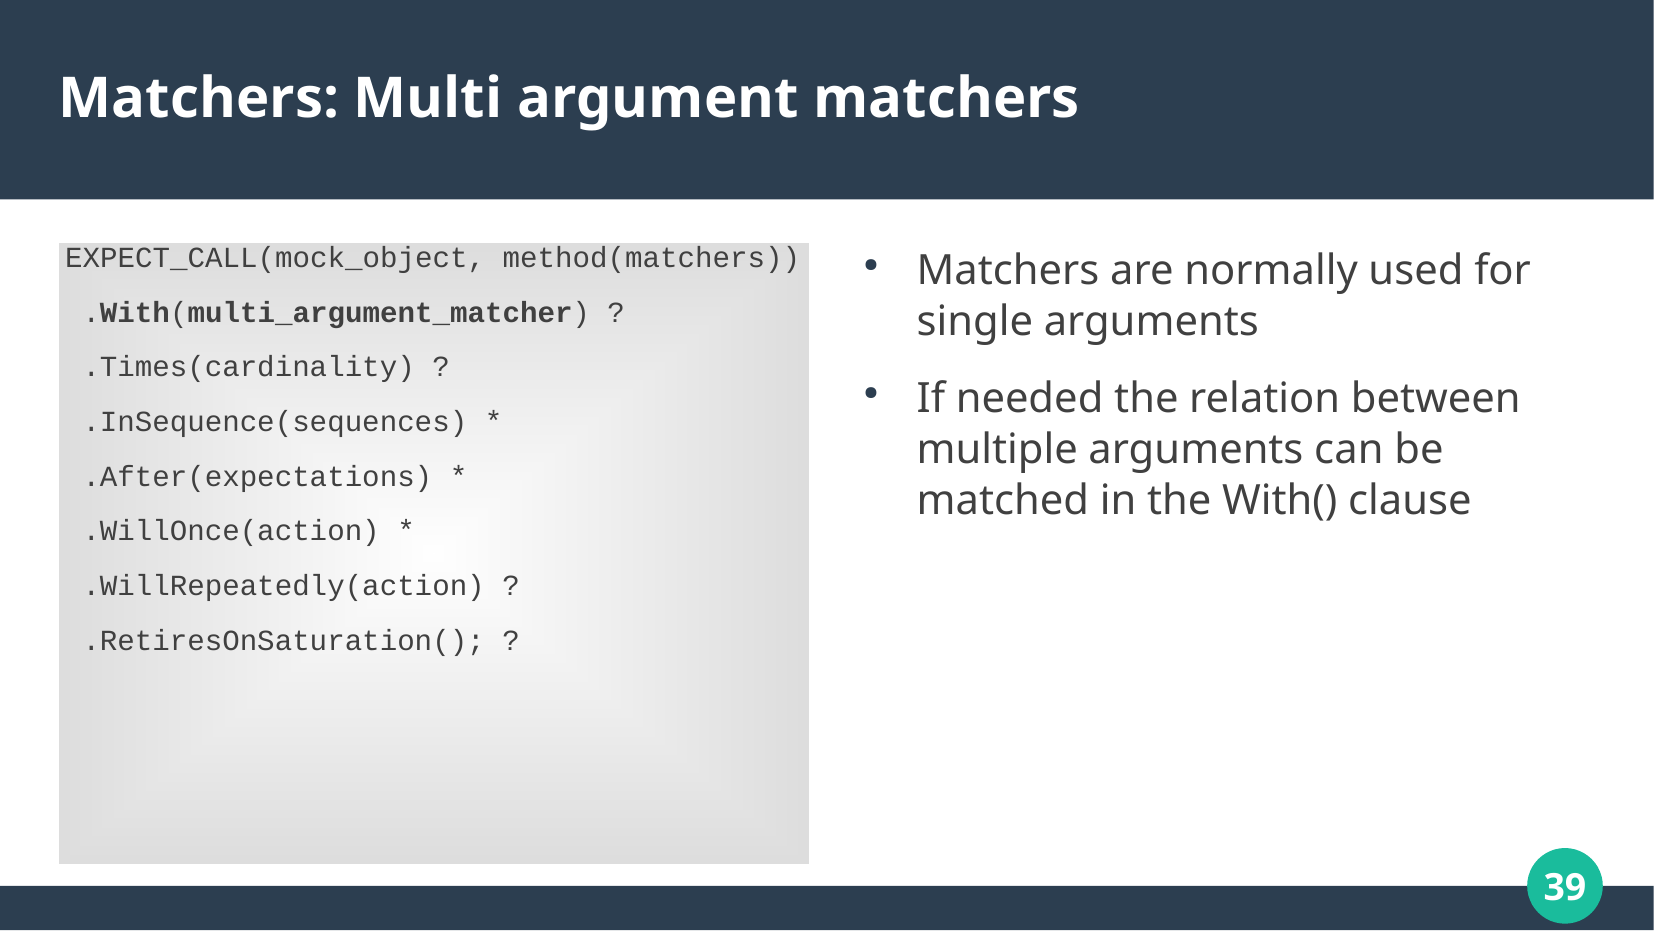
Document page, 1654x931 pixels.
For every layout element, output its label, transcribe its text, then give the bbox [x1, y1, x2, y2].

list Matchers are normally used for single arguments If needed the relation between multiple arguments can be matched in the With() clause [845, 243, 1596, 864]
title Matchers: Multi argument matchers [59, 37, 1595, 155]
list EXPECT_CALL(mock_object, method(matchers)) .With(multi_argument_matcher) ? .Times(cardinality) ? .InSequence(sequences) * .After(expectations) * .WillOnce(action) * .WillRepeatedly(action) ? .RetiresOnSaturation(); ? [59, 243, 809, 864]
